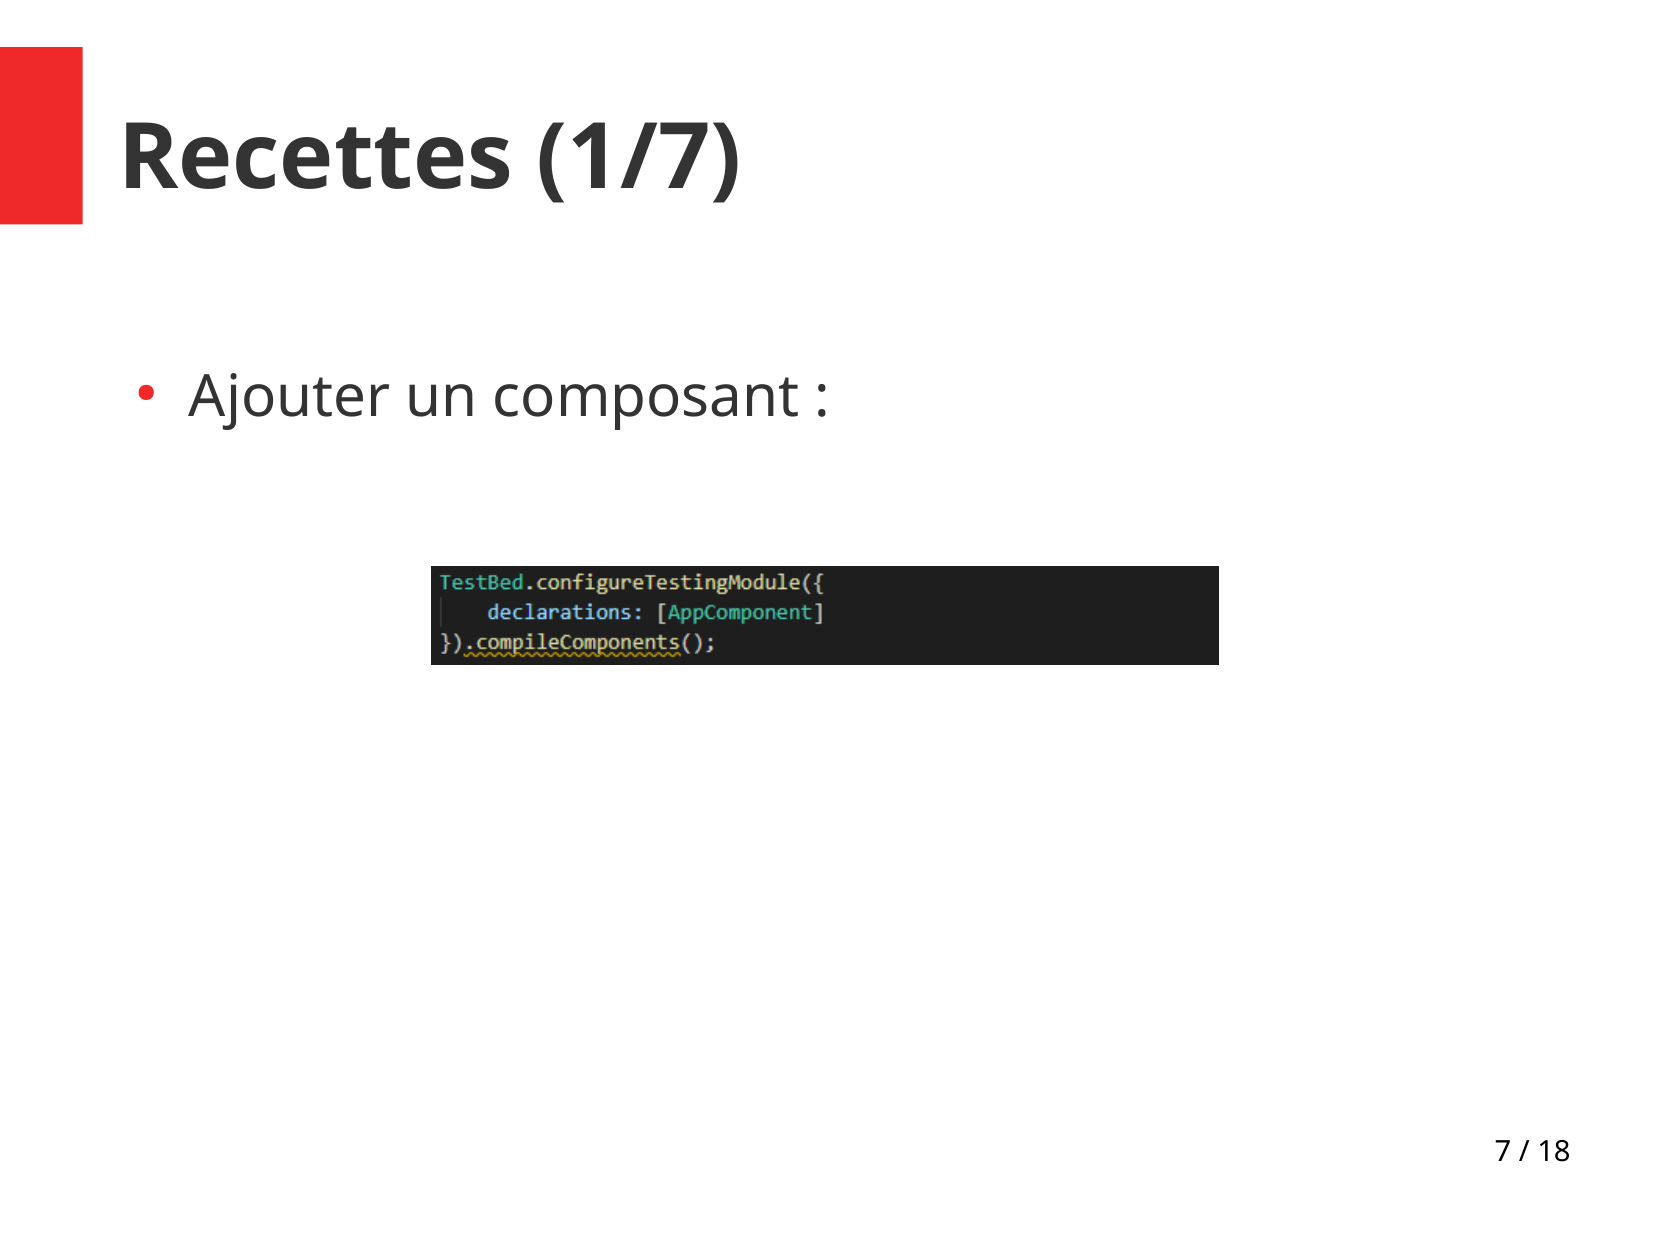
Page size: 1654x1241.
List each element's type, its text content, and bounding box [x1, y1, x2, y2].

list Ajouter un composant : [118, 354, 1536, 1074]
title Recettes (1/7) [118, 49, 1571, 257]
picture [431, 566, 1219, 665]
